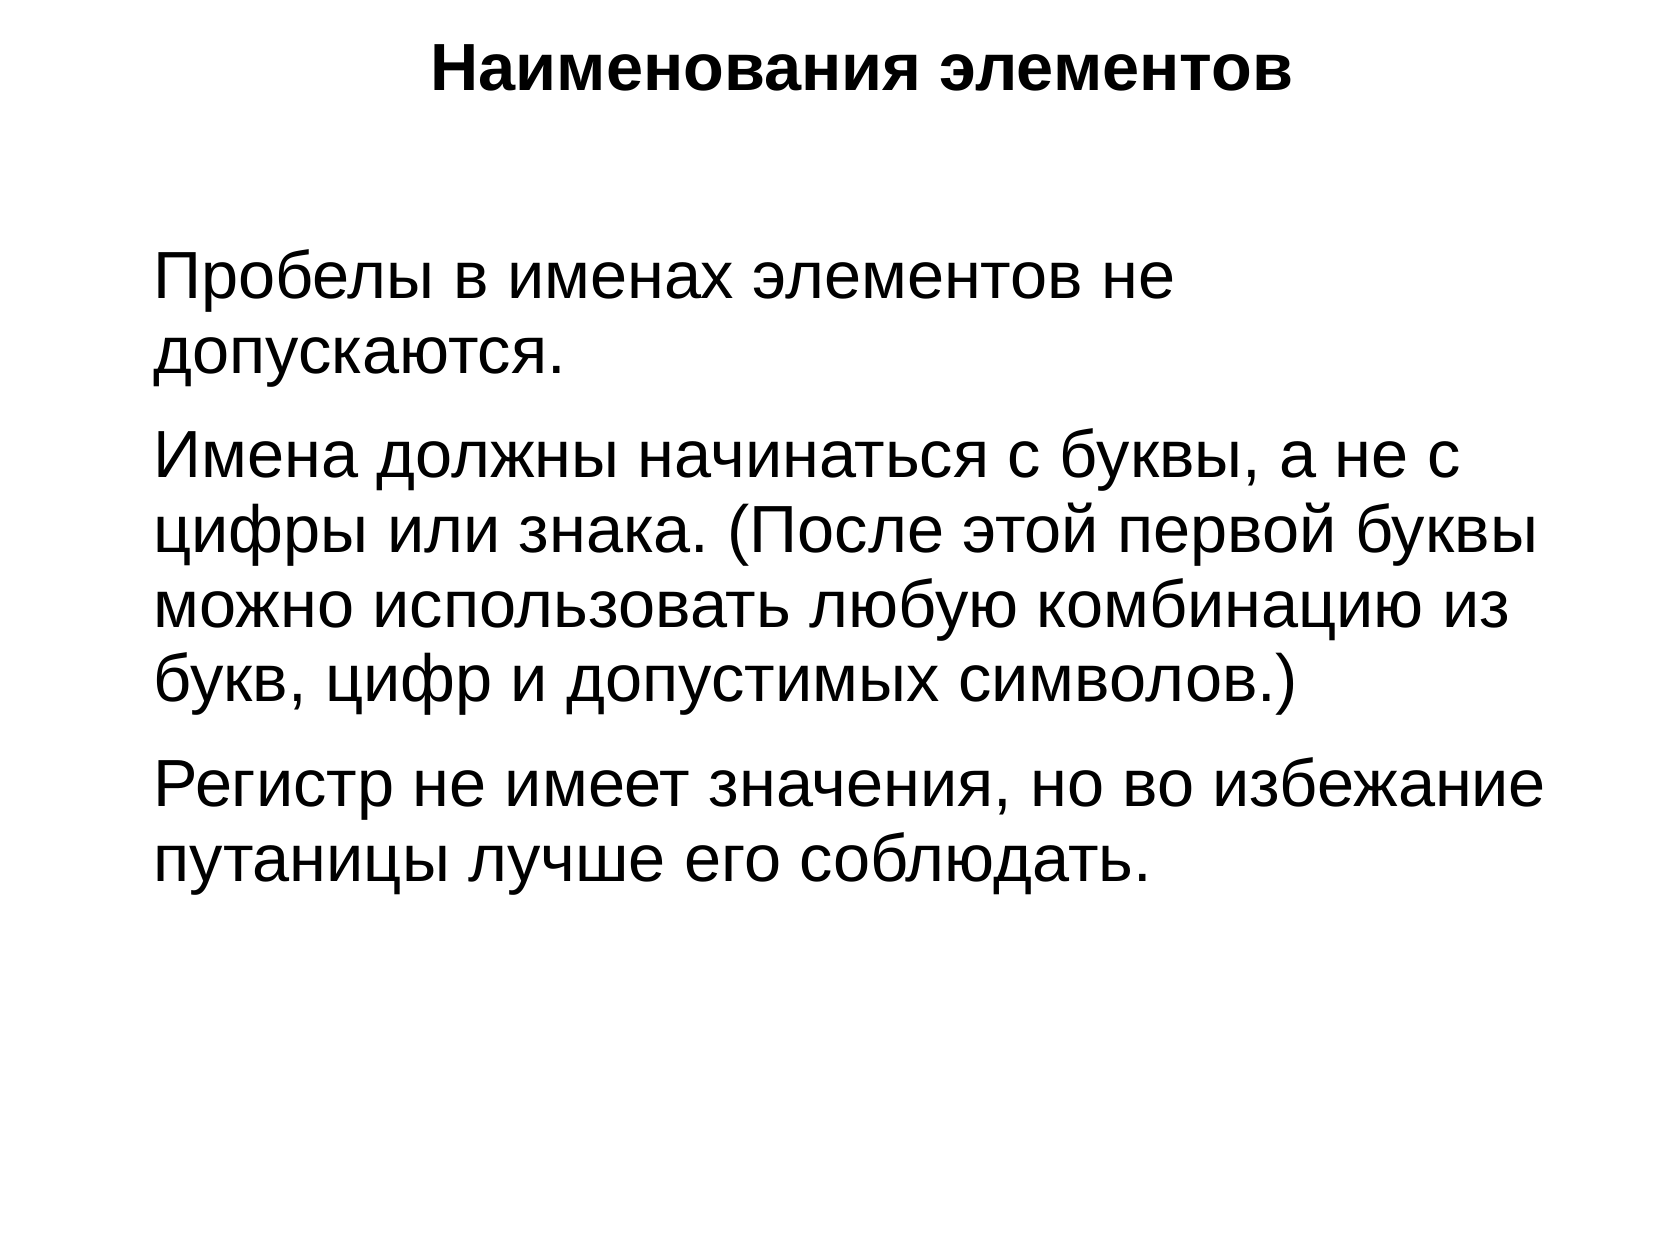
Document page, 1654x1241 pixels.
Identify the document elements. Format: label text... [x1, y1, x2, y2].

list Наименования элементов Пробелы в именах элементов не допускаются. Имена должны начинаться с буквы, а не с цифры или знака. (После этой первой буквы можно использовать любую комбинацию из букв, цифр и допустимых символов.) Регистр не имеет значения, но во избежание путаницы лучше его соблюдать. [82, 29, 1571, 1182]
